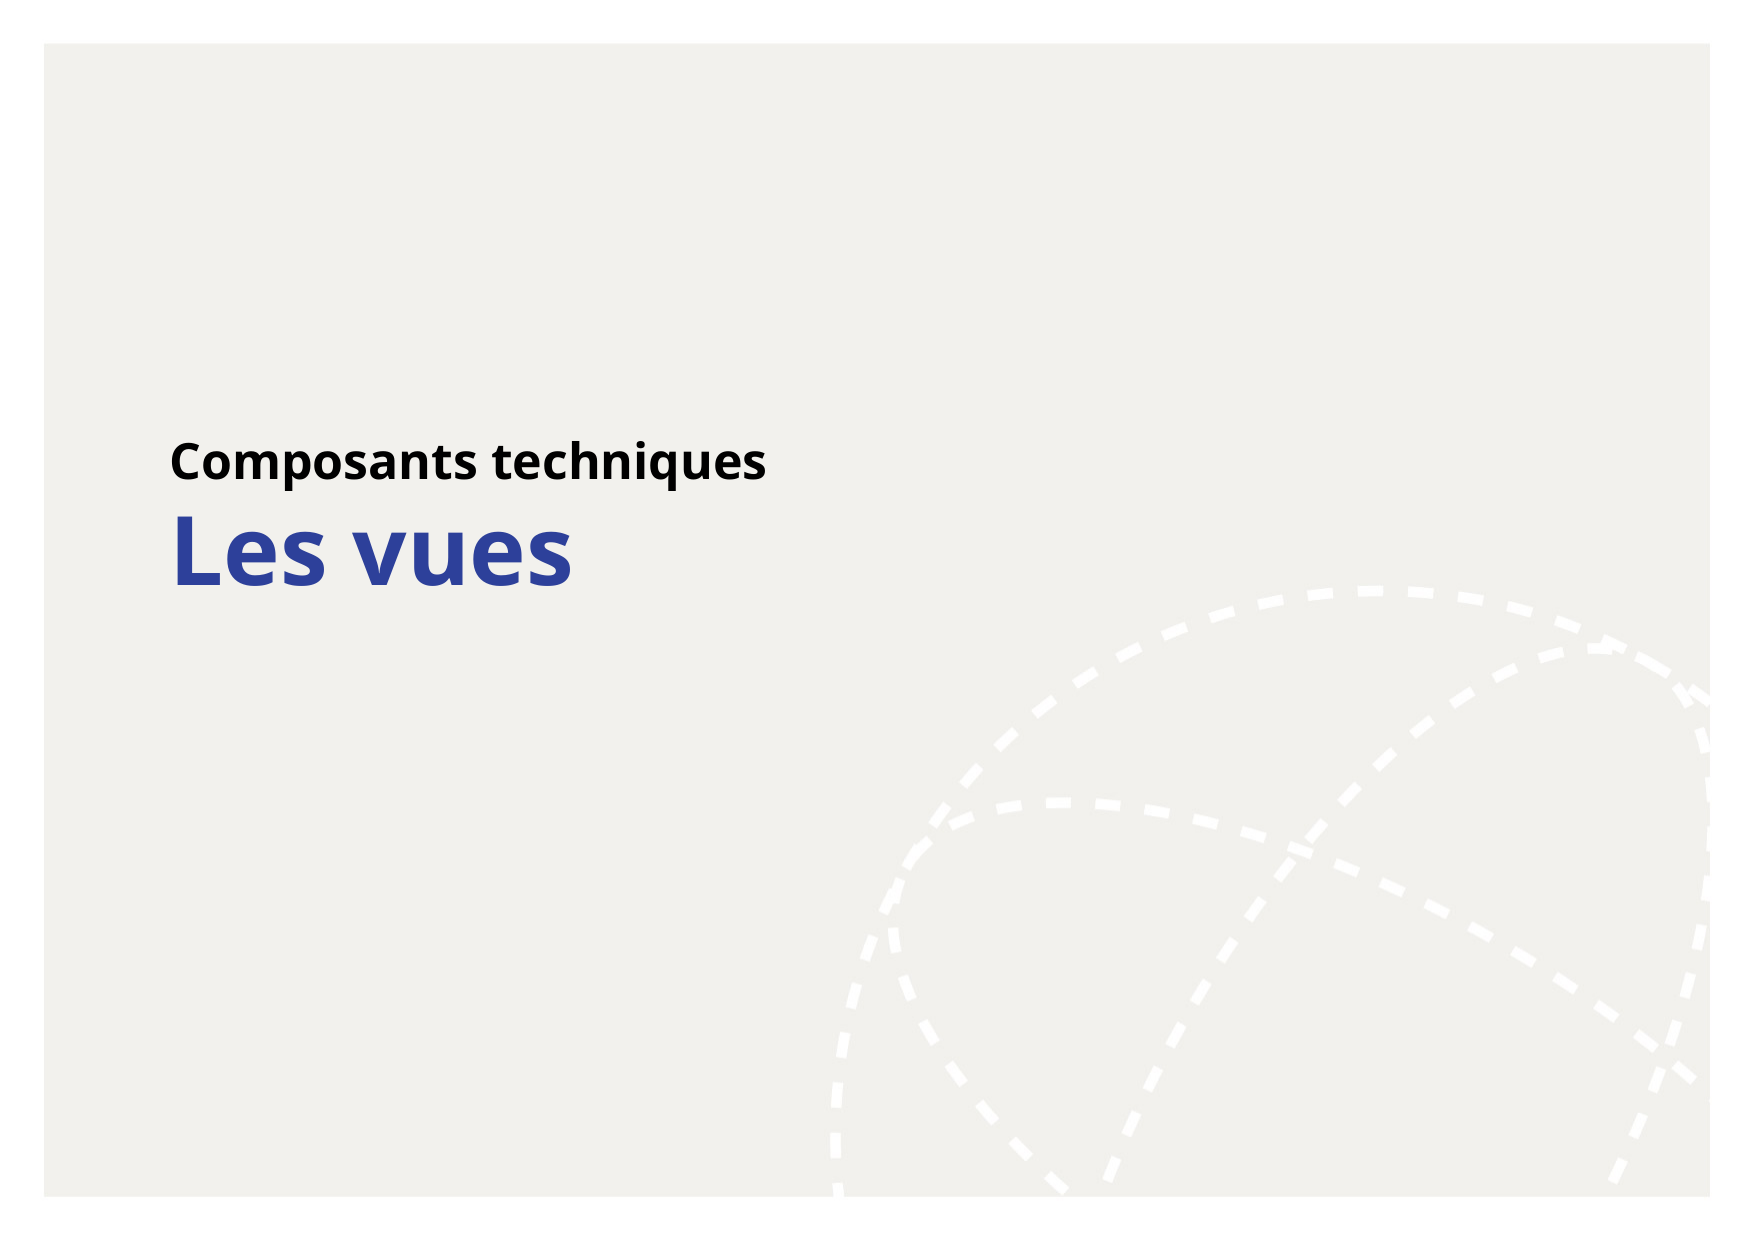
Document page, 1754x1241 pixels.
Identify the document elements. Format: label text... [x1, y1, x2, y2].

picture [0, 0, 1754, 1241]
text_box Composants techniques Les vues [152, 421, 1642, 667]
